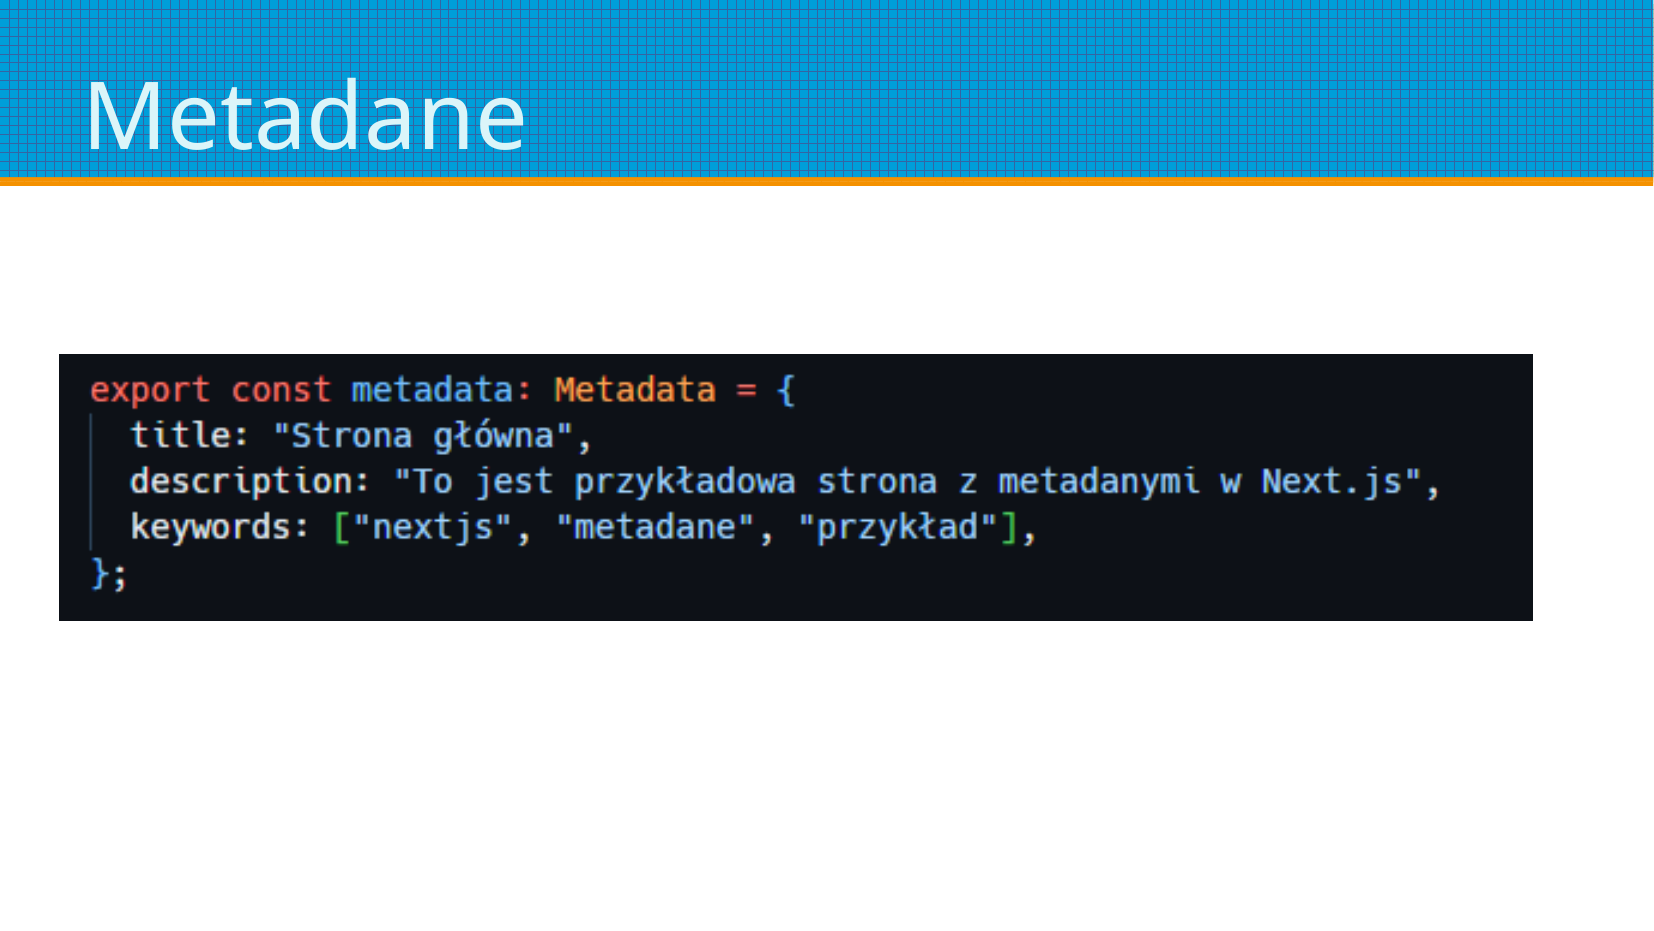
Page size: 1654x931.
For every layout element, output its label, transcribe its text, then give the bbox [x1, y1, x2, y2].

picture [59, 354, 1533, 621]
title Metadane [82, 14, 1571, 178]
